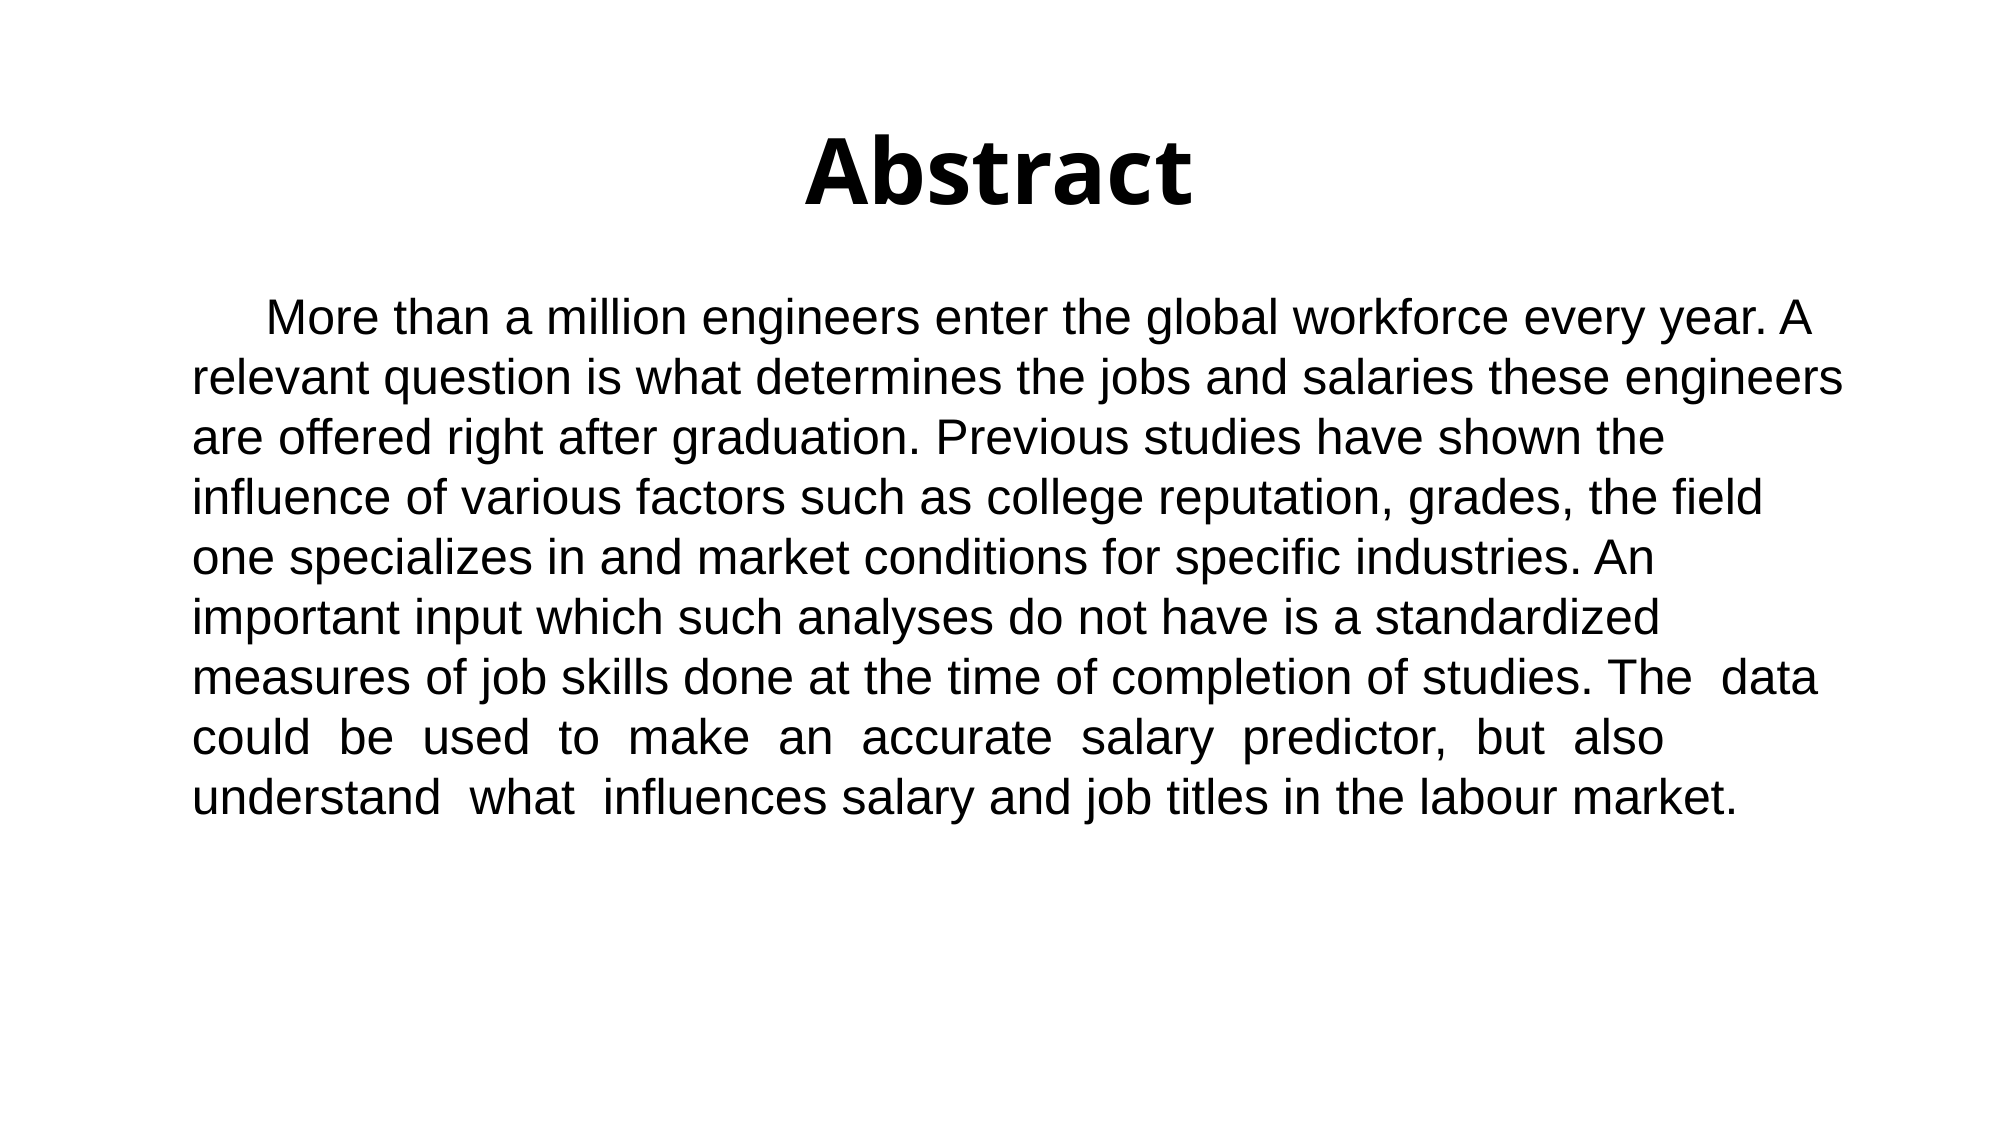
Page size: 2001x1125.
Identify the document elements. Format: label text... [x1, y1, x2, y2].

text_box More than a million engineers enter the global workforce every year. A relevant question is what determines the jobs and salaries these engineers are offered right after graduation. Previous studies have shown the influence of various factors such as college reputation, grades, the field one specializes in and market conditions for specific industries. An important input which such analyses do not have is a standardized measures of job skills done at the time of completion of studies. The data could be used to make an accurate salary predictor, but also understand what influences salary and job titles in the labour market. [177, 277, 1866, 998]
text_box Abstract [137, 59, 1863, 277]
